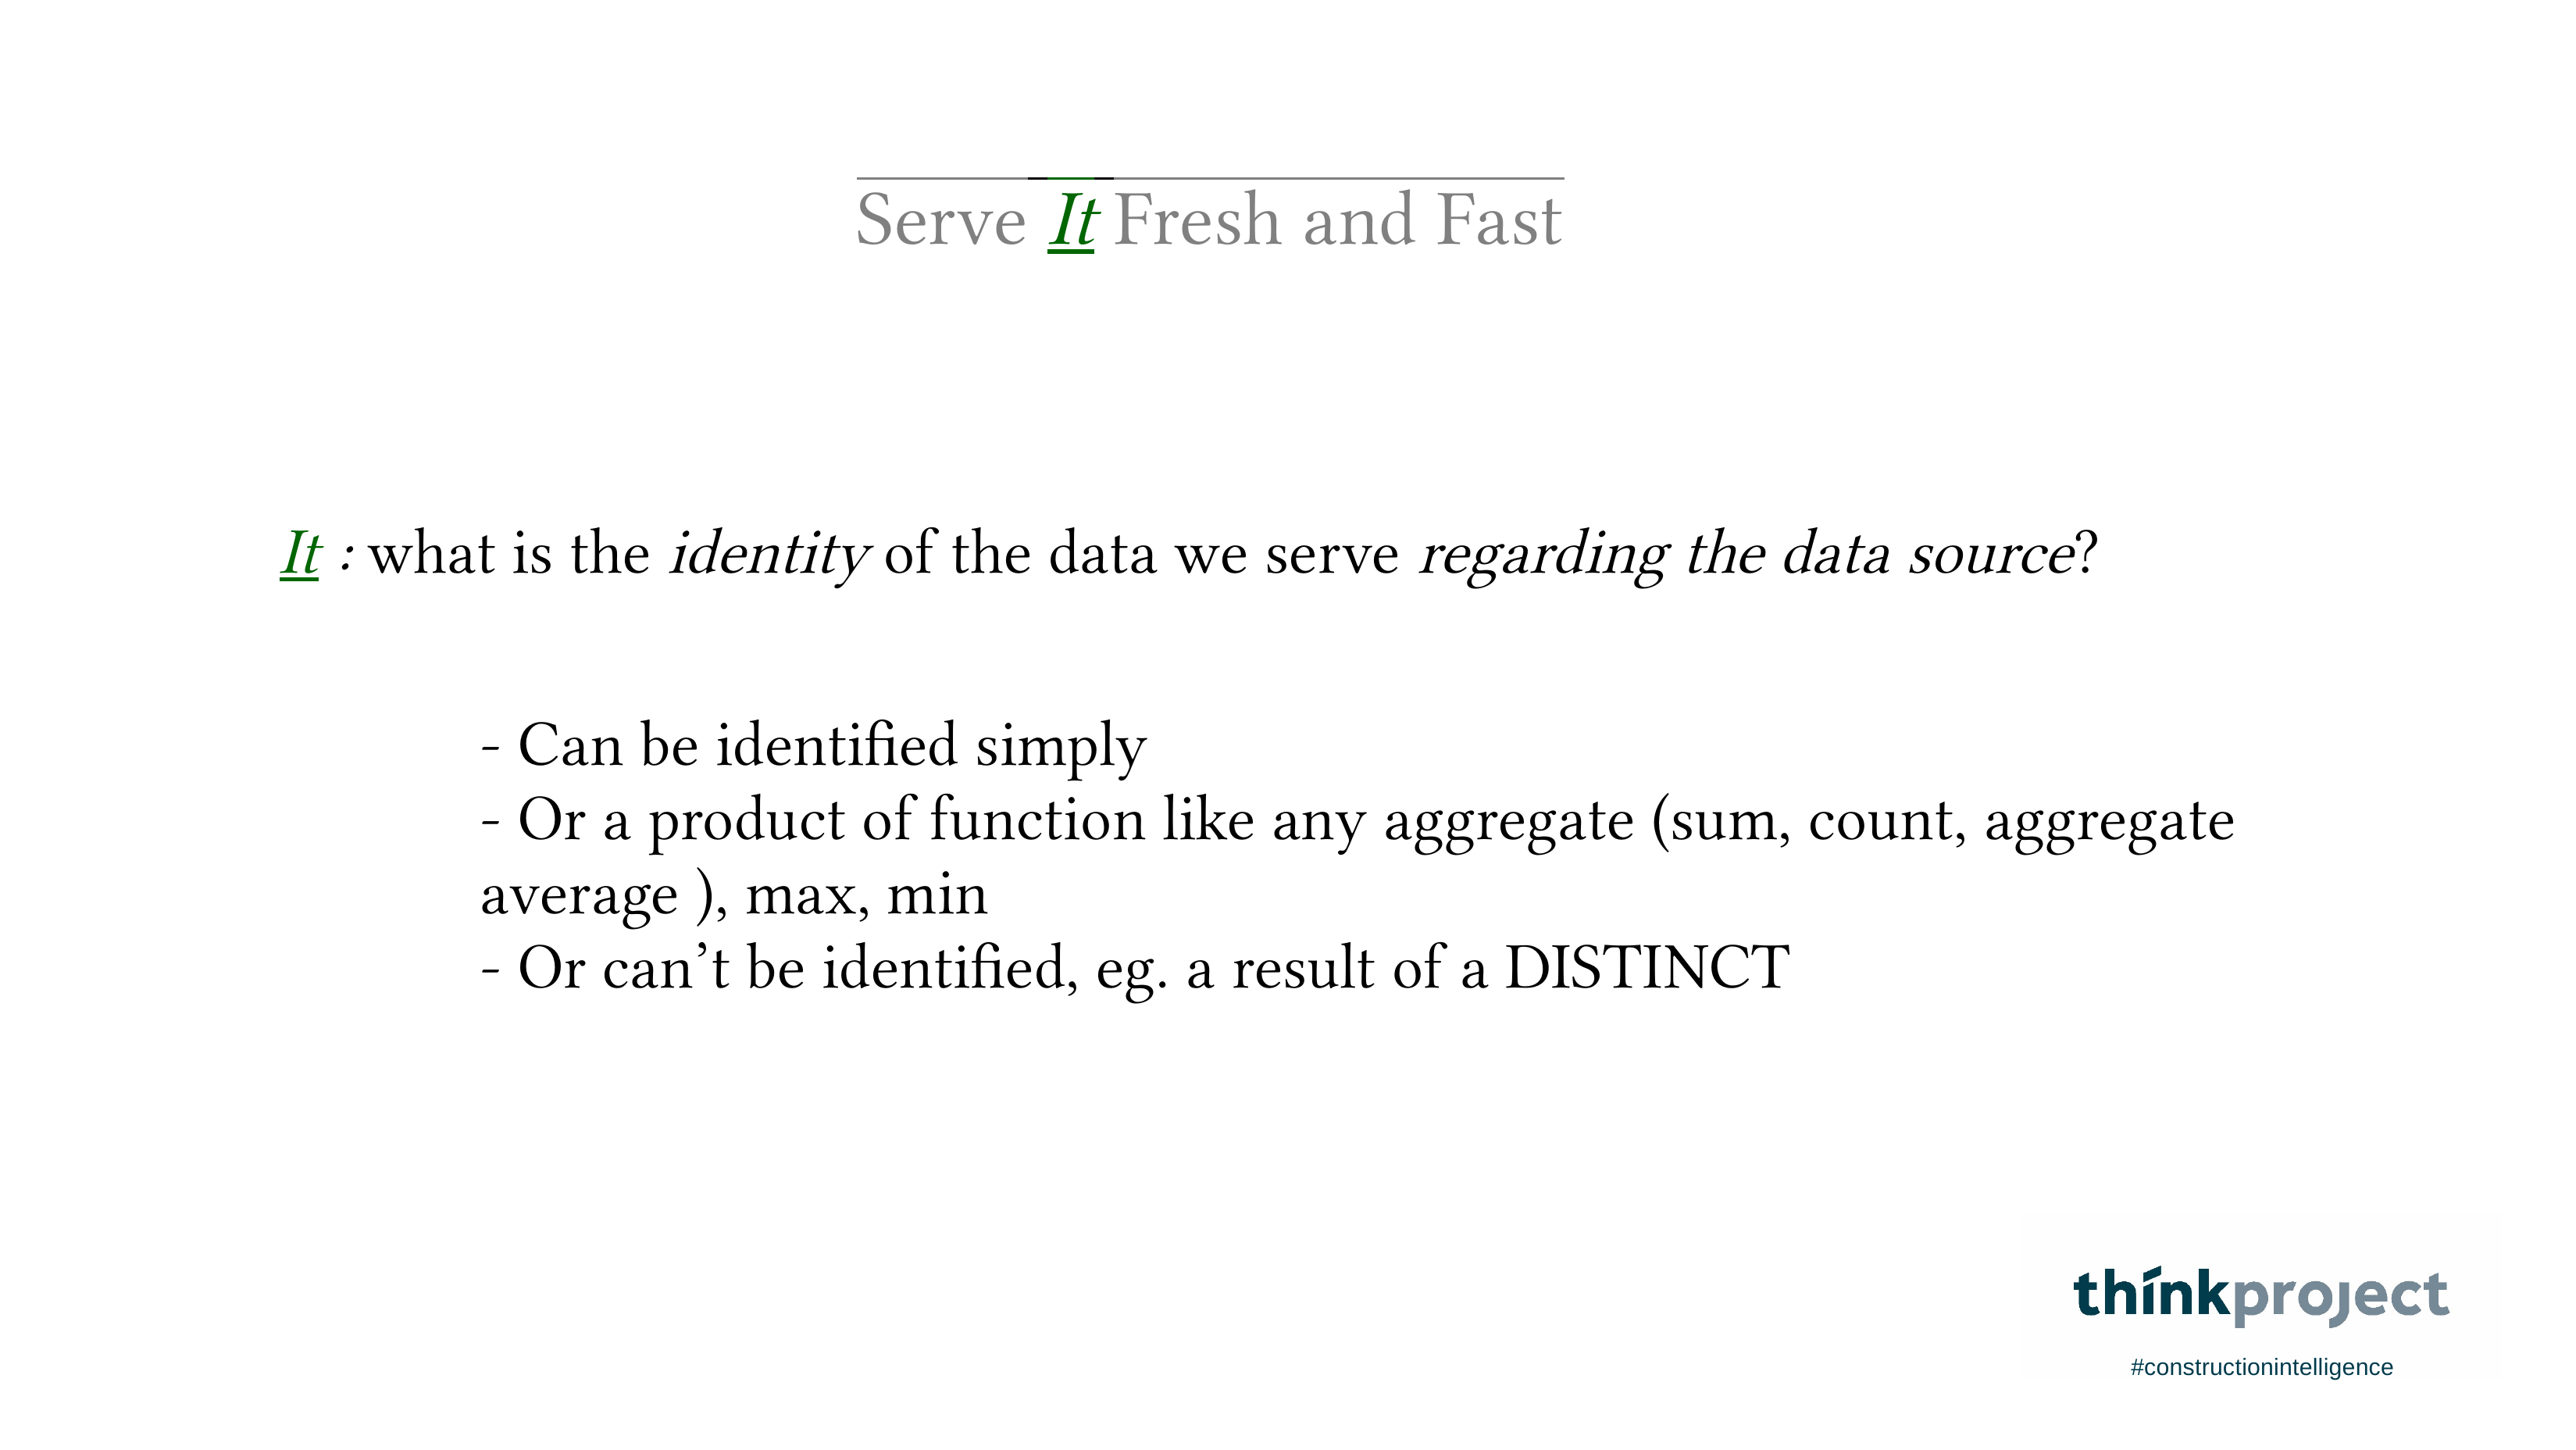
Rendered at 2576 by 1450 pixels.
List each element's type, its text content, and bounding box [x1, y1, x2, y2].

picture [2021, 1212, 2502, 1380]
text_box It : what is the identity of the data we serve regarding the data source? [252, 509, 2129, 670]
picture [2332, 1364, 2338, 1373]
text_box - Can be identified simply - Or a product of function like any aggregate (sum, count, aggregate average ), max, min - Or can’t be identified, eg. a result of a DISTINCT [469, 701, 2426, 1010]
text_box Serve It Fresh and Fast [829, 168, 1600, 329]
